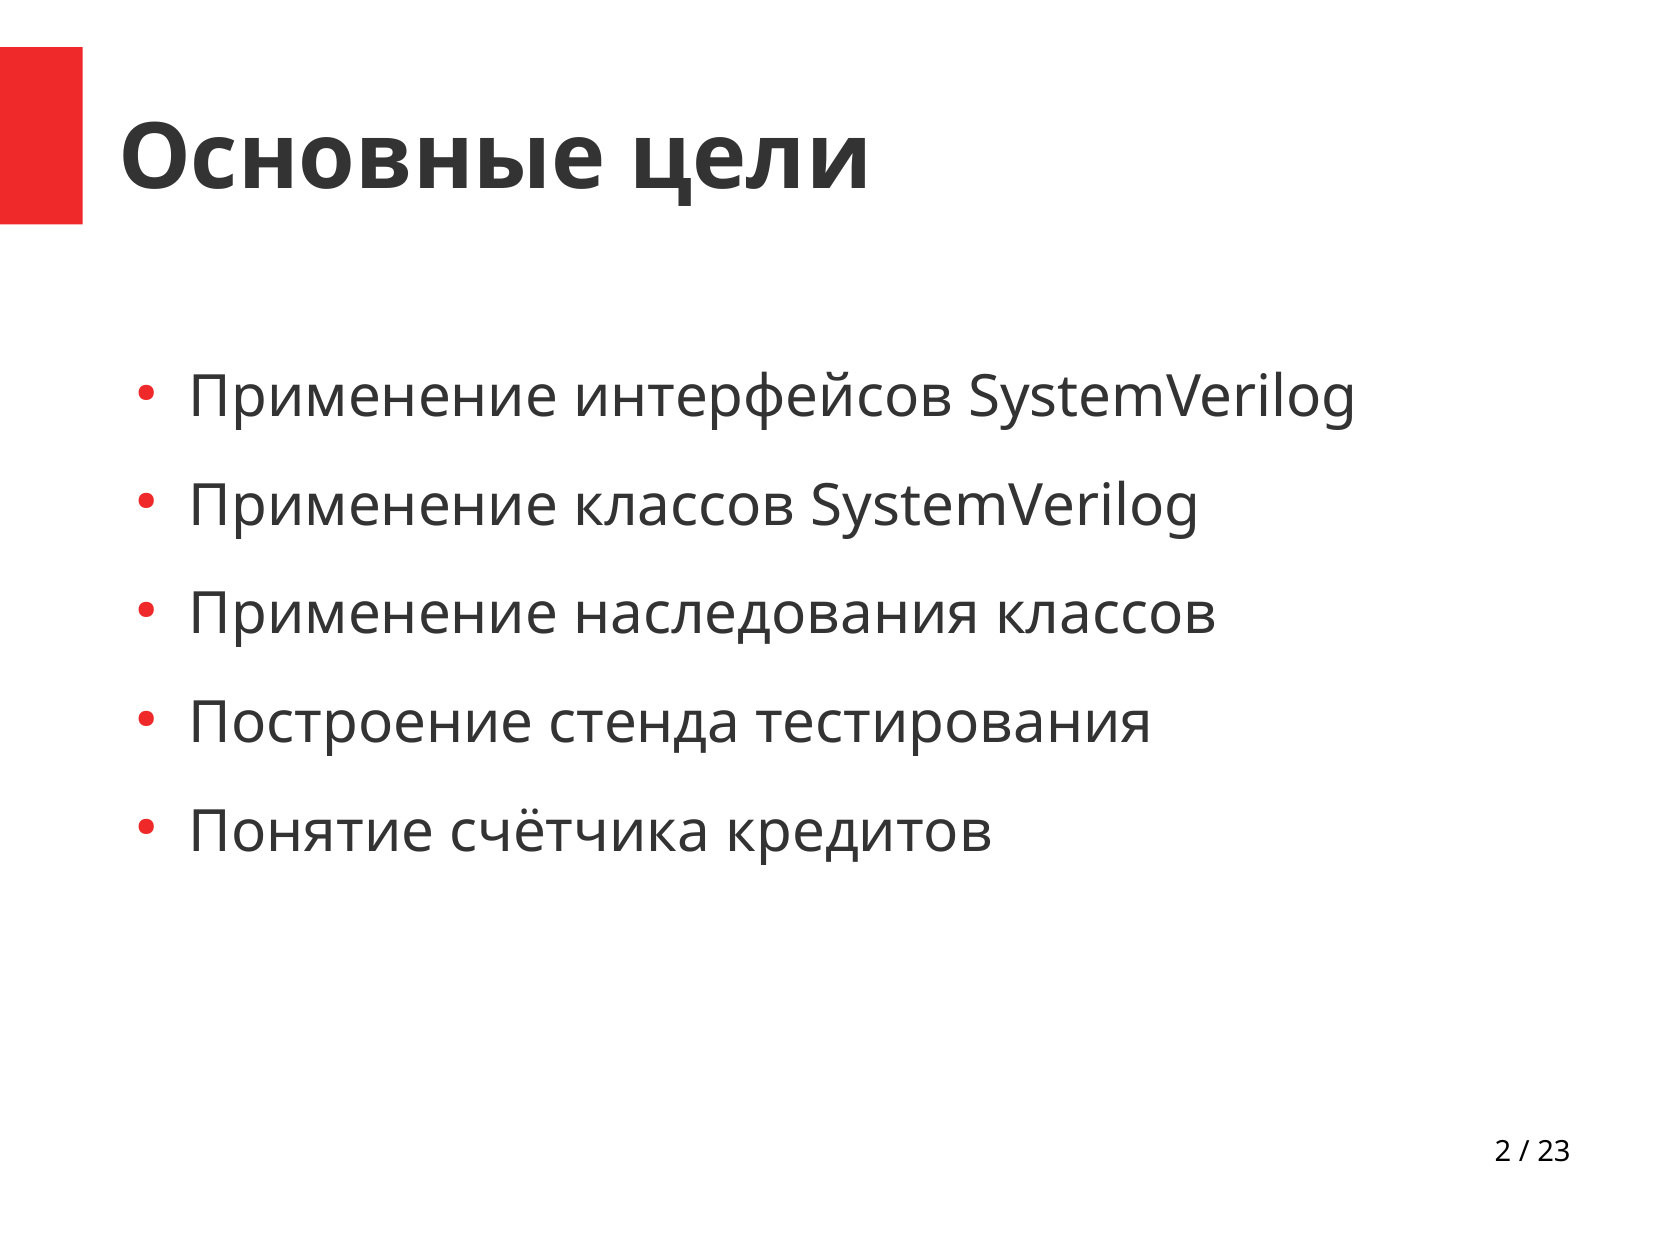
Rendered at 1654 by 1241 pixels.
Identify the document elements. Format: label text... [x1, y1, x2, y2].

list Применение интерфейсов SystemVerilog Применение классов SystemVerilog Применение наследования классов Построение стенда тестирования Понятие счётчика кредитов [118, 354, 1536, 1074]
title Основные цели [118, 49, 1571, 257]
